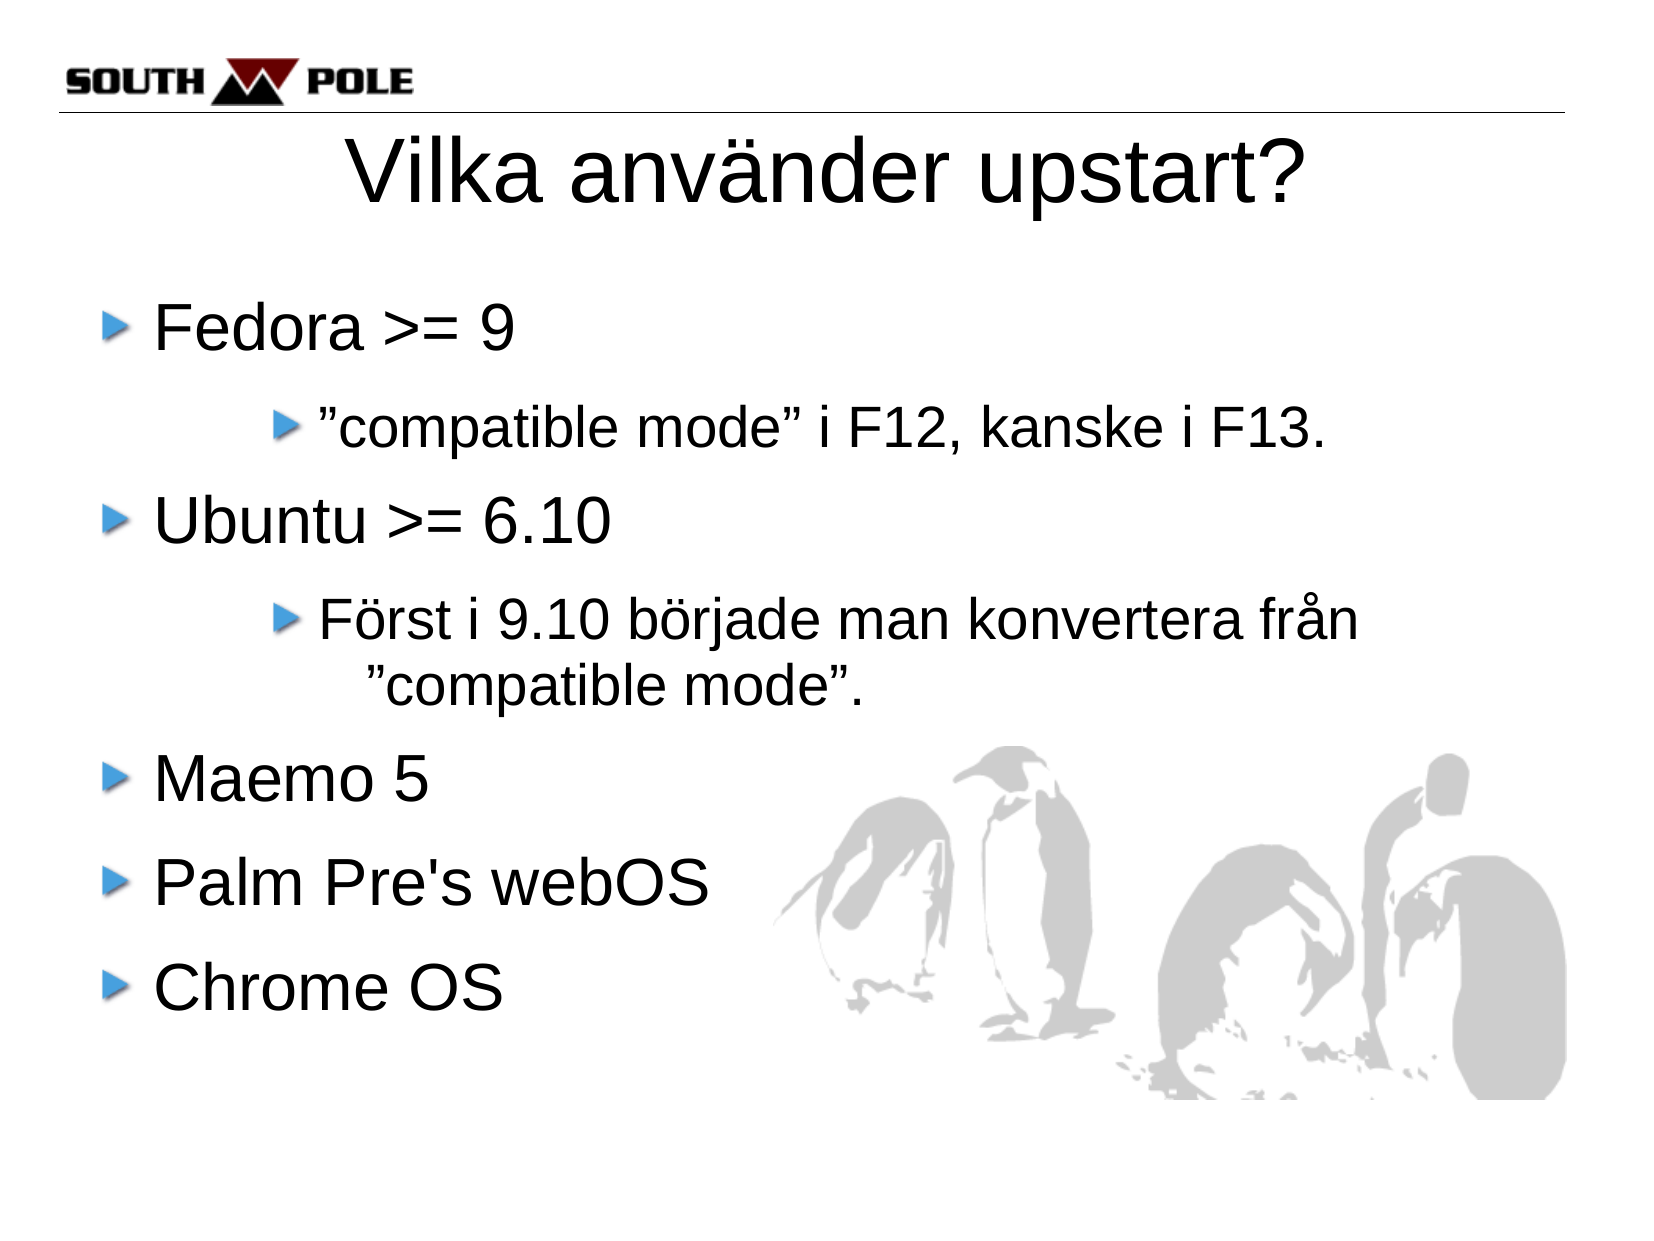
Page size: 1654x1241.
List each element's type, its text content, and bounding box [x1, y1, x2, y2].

picture [66, 58, 414, 106]
list Fedora >= 9 ”compatible mode” i F12, kanske i F13. Ubuntu >= 6.10 Först i 9.10 började man konvertera från ”compatible mode”. Maemo 5 Palm Pre's webOS Chrome OS [82, 290, 1571, 1109]
title Vilka använder upstart? [82, 67, 1571, 275]
